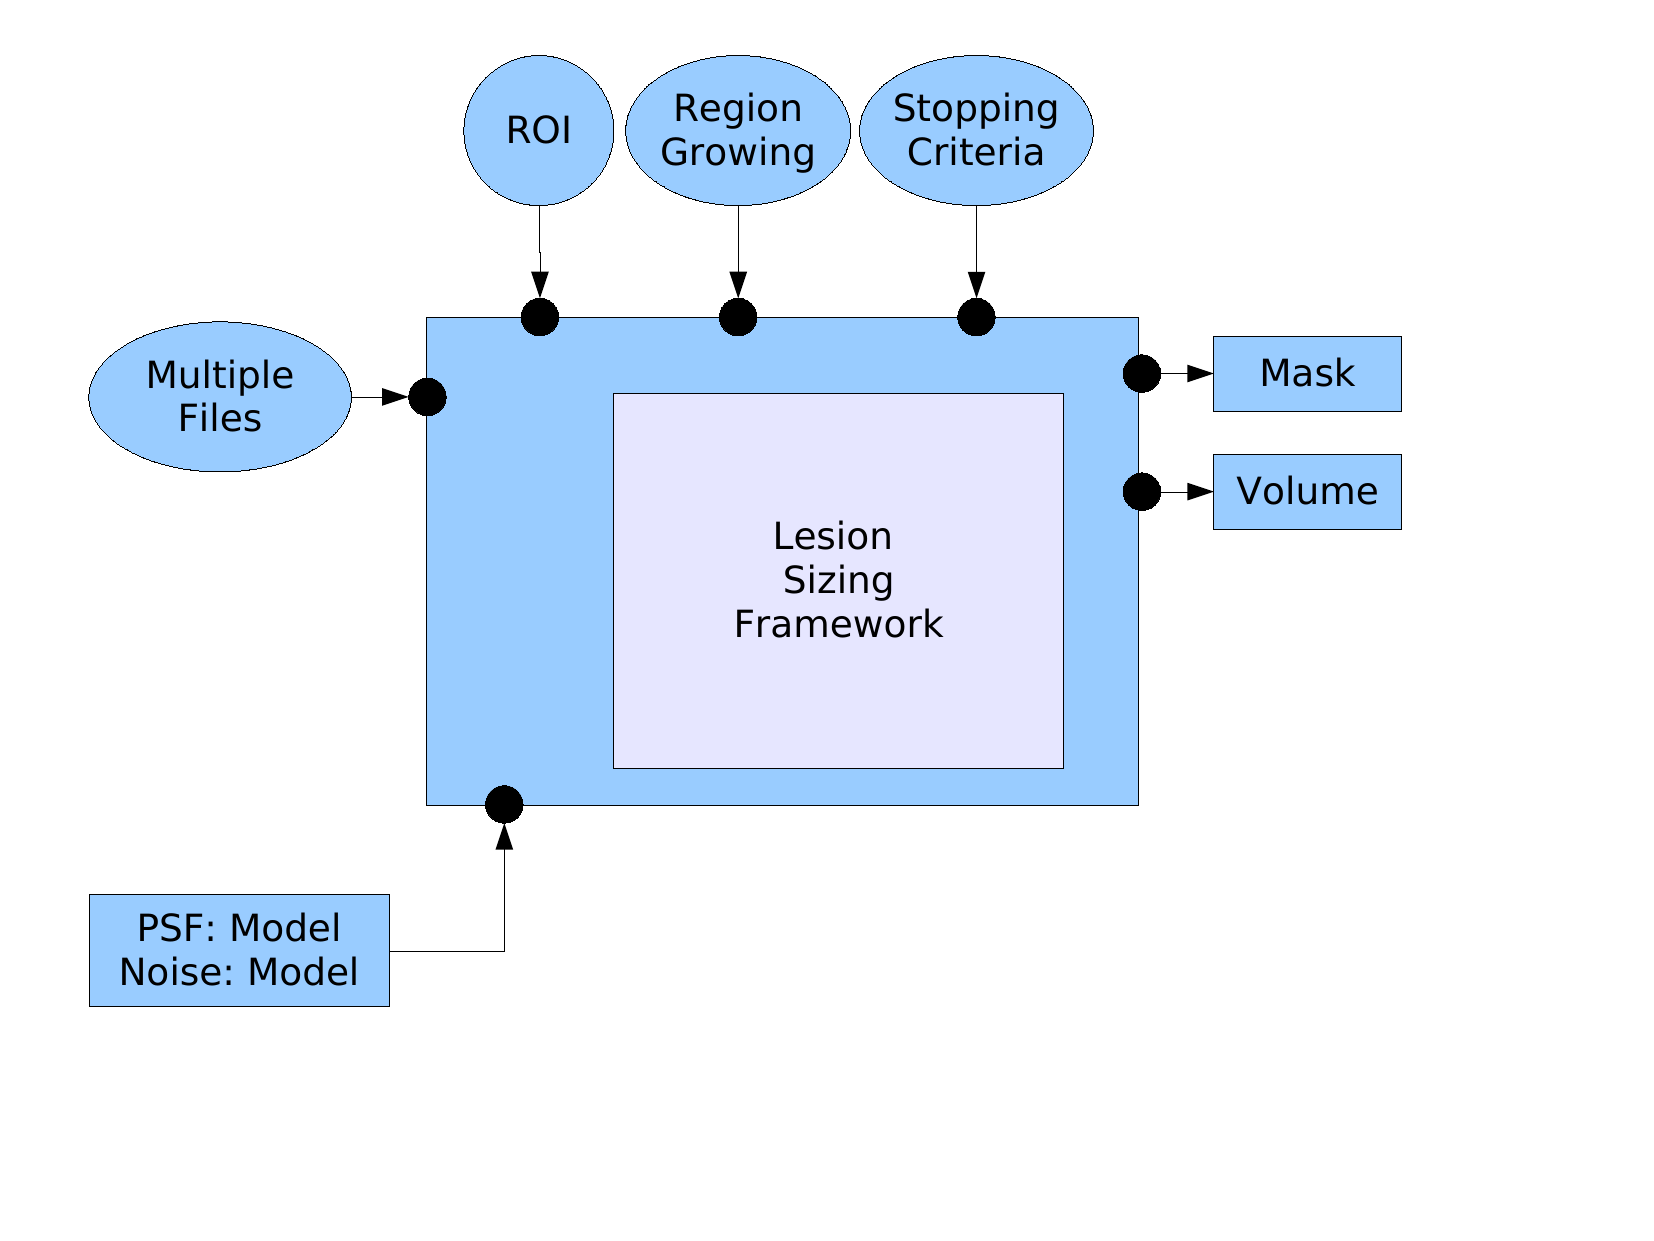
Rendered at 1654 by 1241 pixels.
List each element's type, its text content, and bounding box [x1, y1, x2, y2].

text_box Mask [1213, 336, 1402, 412]
text_box [408, 298, 1161, 824]
text_box Region Growing [625, 55, 851, 206]
text_box Lesion Sizing Framework [613, 393, 1064, 769]
text_box ROI [463, 55, 614, 206]
text_box Volume [1213, 454, 1402, 530]
text_box Multiple Files [88, 321, 352, 472]
text_box Stopping Criteria [859, 55, 1094, 206]
text_box PSF: Model Noise: Model [89, 894, 390, 1007]
